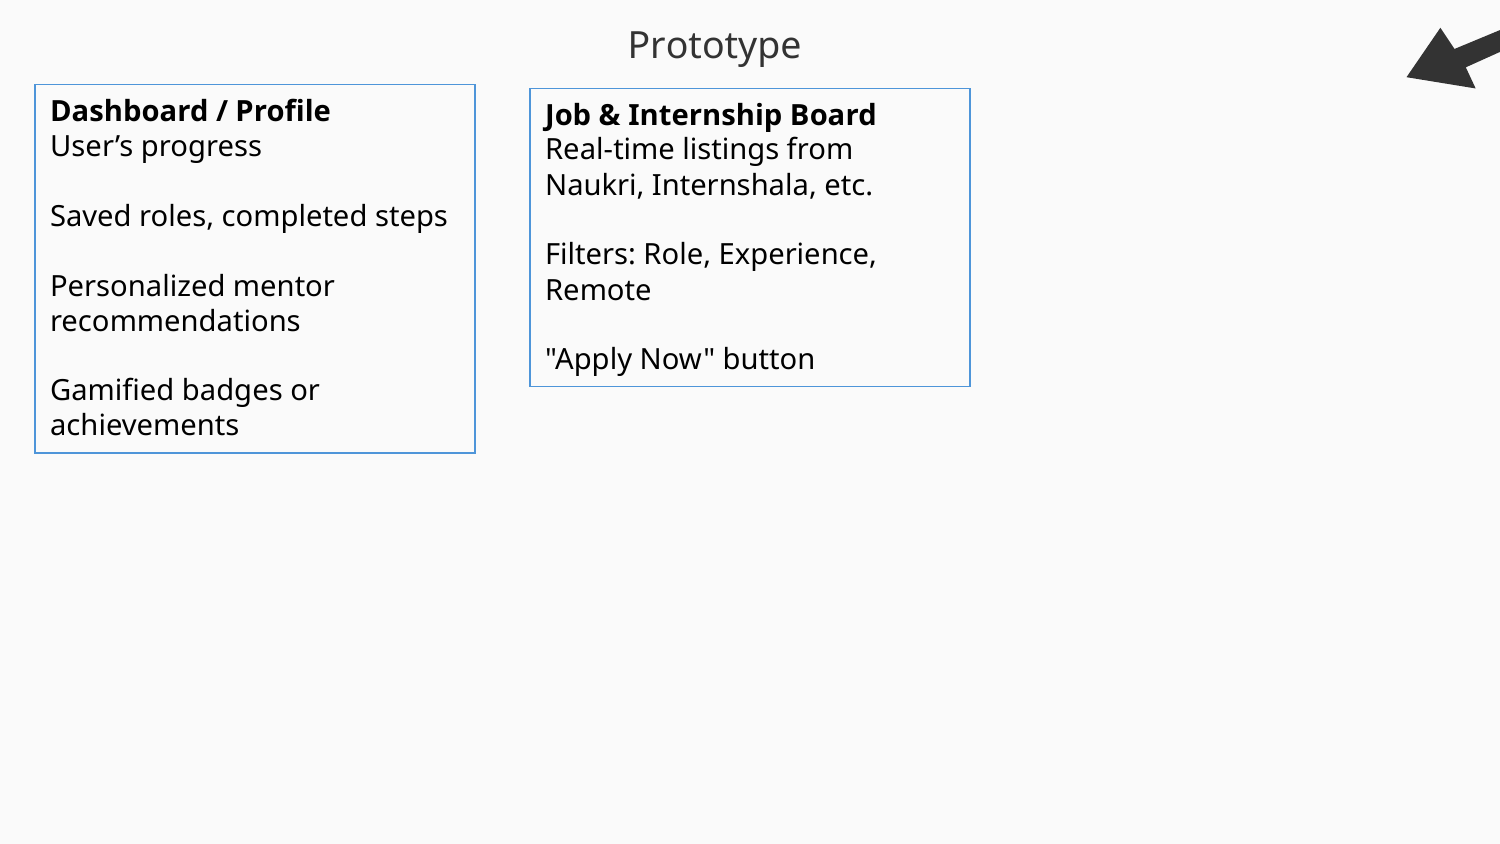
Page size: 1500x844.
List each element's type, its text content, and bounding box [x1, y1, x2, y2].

text_box Dashboard / Profile User’s progress Saved roles, completed steps Personalized mentor recommendations Gamified badges or achievements [35, 84, 476, 454]
text_box Job & Internship Board Real-time listings from Naukri, Internshala, etc. Filters: Role, Experience, Remote "Apply Now" button [530, 88, 971, 387]
text_box Prototype [284, 11, 1145, 89]
text_box [1406, 27, 1500, 89]
